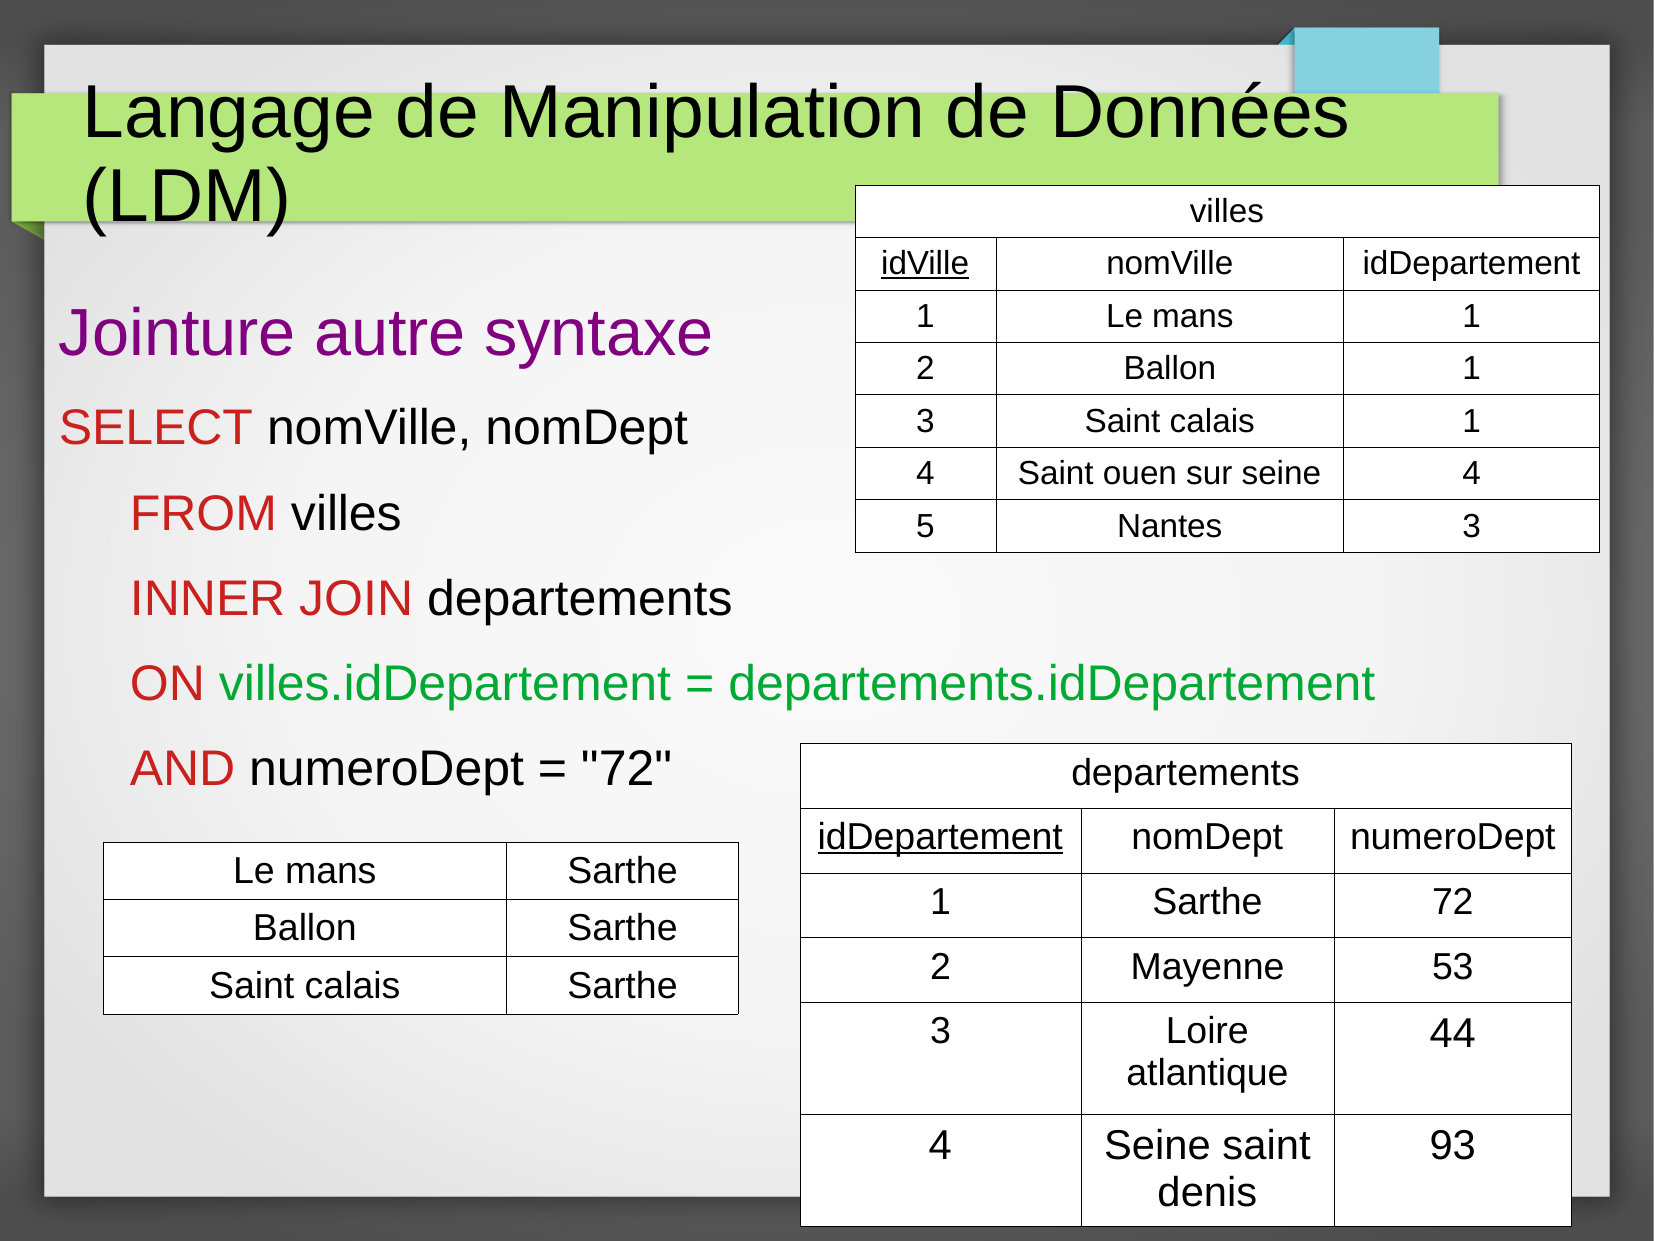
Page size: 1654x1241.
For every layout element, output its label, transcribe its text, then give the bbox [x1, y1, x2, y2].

table_cell Sarthe [1082, 874, 1334, 937]
table_cell Saint calais [997, 395, 1343, 447]
table_cell 4 [1344, 448, 1599, 499]
table_cell nomVille [997, 238, 1343, 290]
table_cell 2 [856, 343, 996, 394]
table_cell Sarthe [507, 957, 738, 1014]
table_cell idVille [856, 238, 996, 290]
table_cell 1 [856, 291, 996, 342]
table_cell 53 [1335, 938, 1571, 1002]
table_cell numeroDept [1335, 809, 1571, 873]
table_cell Ballon [997, 343, 1343, 394]
table_cell 1 [801, 874, 1081, 937]
title Langage de Manipulation de Données (LDM) [82, 49, 1571, 257]
table_cell 1 [1344, 343, 1599, 394]
table_cell idDepartement [1344, 238, 1599, 290]
table_cell Le mans [997, 291, 1343, 342]
table_cell 72 [1335, 874, 1571, 937]
table_cell Mayenne [1082, 938, 1334, 1002]
table_cell idDepartement [801, 809, 1081, 873]
list Jointure autre syntaxe SELECT nomVille, nomDept FROM villes INNER JOIN departements ON villes.idDepartement = departements.idDepartement AND numeroDept = "72" [59, 295, 1548, 1015]
table_header Le mans [104, 843, 506, 899]
table_cell 2 [801, 938, 1081, 1002]
table_cell 5 [856, 500, 996, 552]
table_cell Loire atlantique [1082, 1003, 1334, 1114]
table_header villes [856, 186, 1599, 237]
table_cell 4 [856, 448, 996, 499]
table_cell nomDept [1082, 809, 1334, 873]
table_cell Nantes [997, 500, 1343, 552]
table_cell 3 [856, 395, 996, 447]
table_cell 44 [1335, 1003, 1571, 1114]
table_cell Seine saint denis [1082, 1115, 1334, 1226]
table_cell Saint calais [104, 957, 506, 1014]
table_header departements [801, 744, 1571, 808]
table_cell Sarthe [507, 900, 738, 956]
table_cell 3 [801, 1003, 1081, 1114]
table_cell 3 [1344, 500, 1599, 552]
table_cell Saint ouen sur seine [997, 448, 1343, 499]
table_cell 93 [1335, 1115, 1571, 1226]
table_header Sarthe [507, 843, 738, 899]
table_cell Ballon [104, 900, 506, 956]
table_cell 1 [1344, 395, 1599, 447]
table_cell 4 [801, 1115, 1081, 1226]
picture [0, 0, 1654, 1241]
table_cell 1 [1344, 291, 1599, 342]
